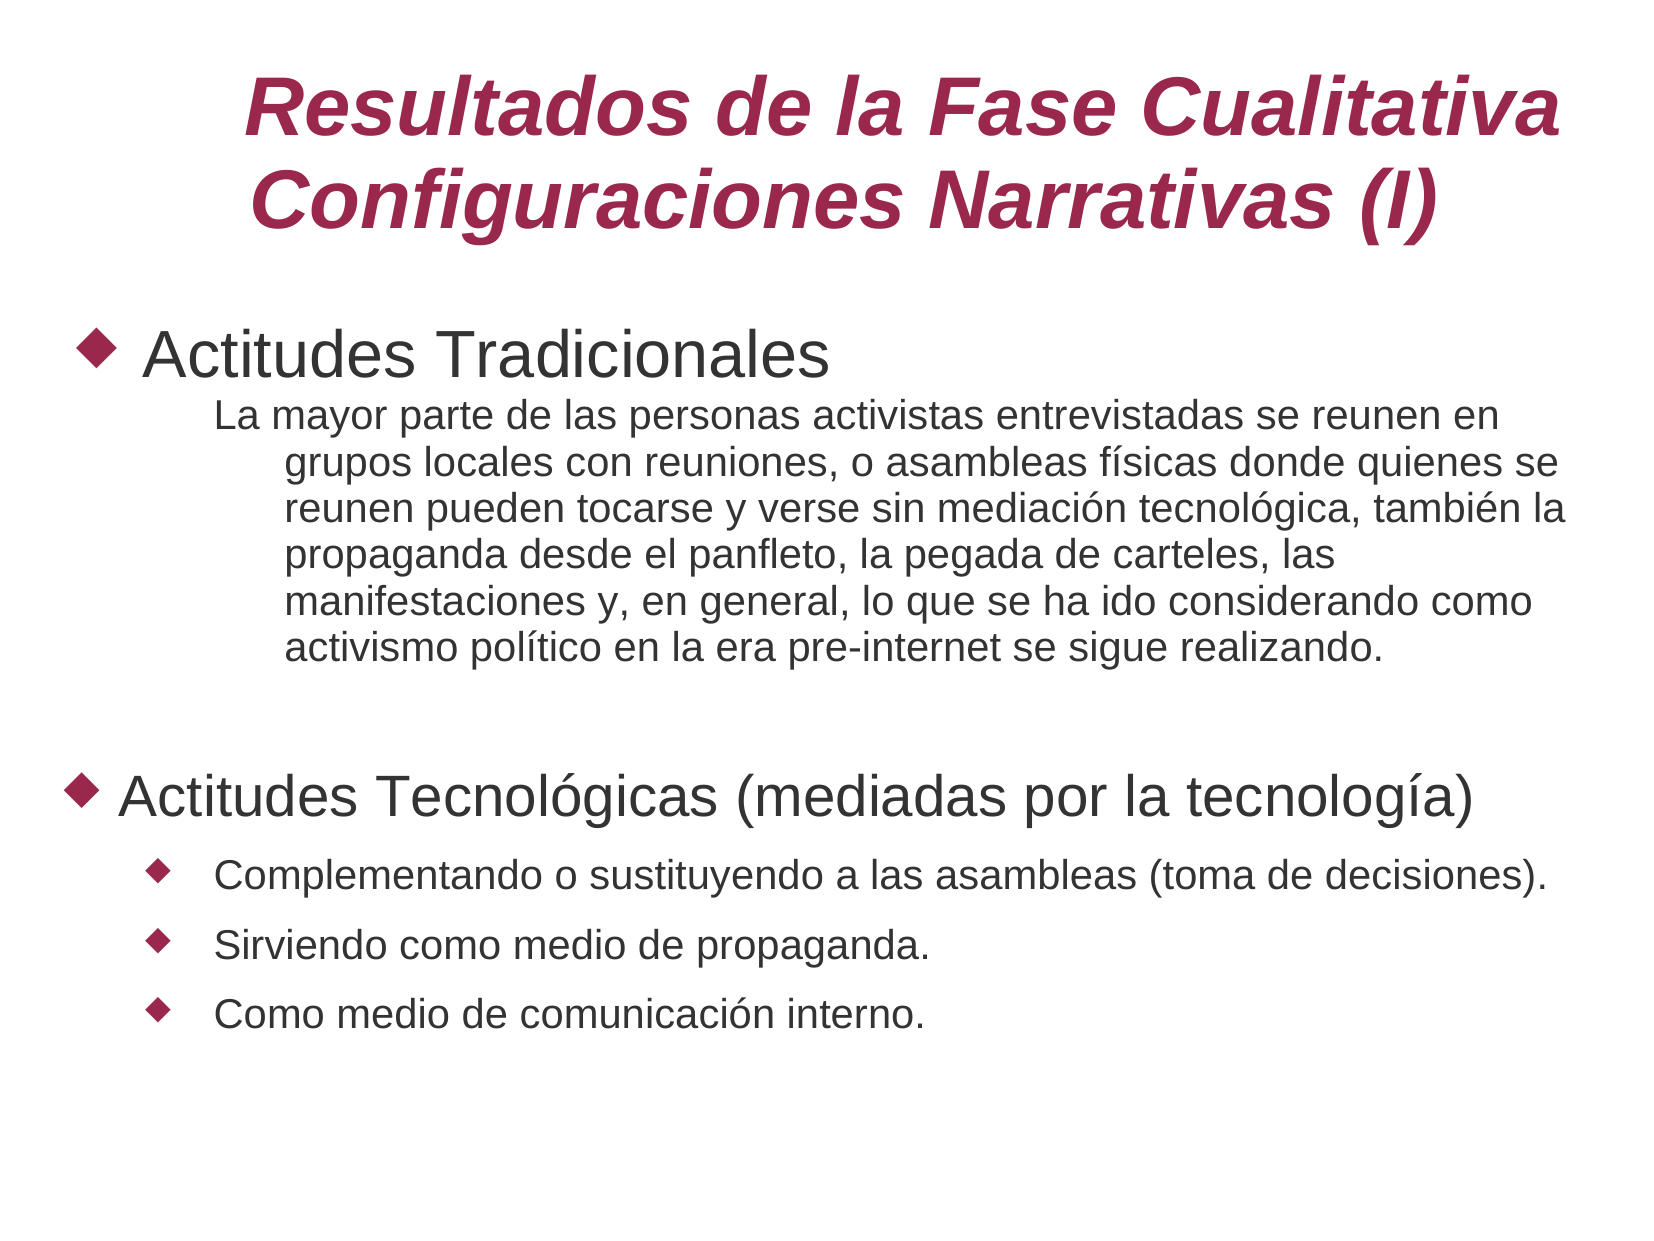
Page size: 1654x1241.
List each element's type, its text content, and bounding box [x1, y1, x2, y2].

list Actitudes Tradicionales La mayor parte de las personas activistas entrevistadas se reunen en grupos locales con reuniones, o asambleas físicas donde quienes se reunen pueden tocarse y verse sin mediación tecnológica, también la propaganda desde el panfleto, la pegada de carteles, las manifestaciones y, en general, lo que se ha ido considerando como activismo político en la era pre-internet se sigue realizando. Actitudes Tecnológicas (mediadas por la tecnología) Complementando o sustituyendo a las asambleas (toma de decisiones). Sirviendo como medio de propaganda. Como medio de comunicación interno. [60, 317, 1571, 1182]
title Resultados de la Fase Cualitativa Configuraciones Narrativas (I) [82, 49, 1571, 257]
